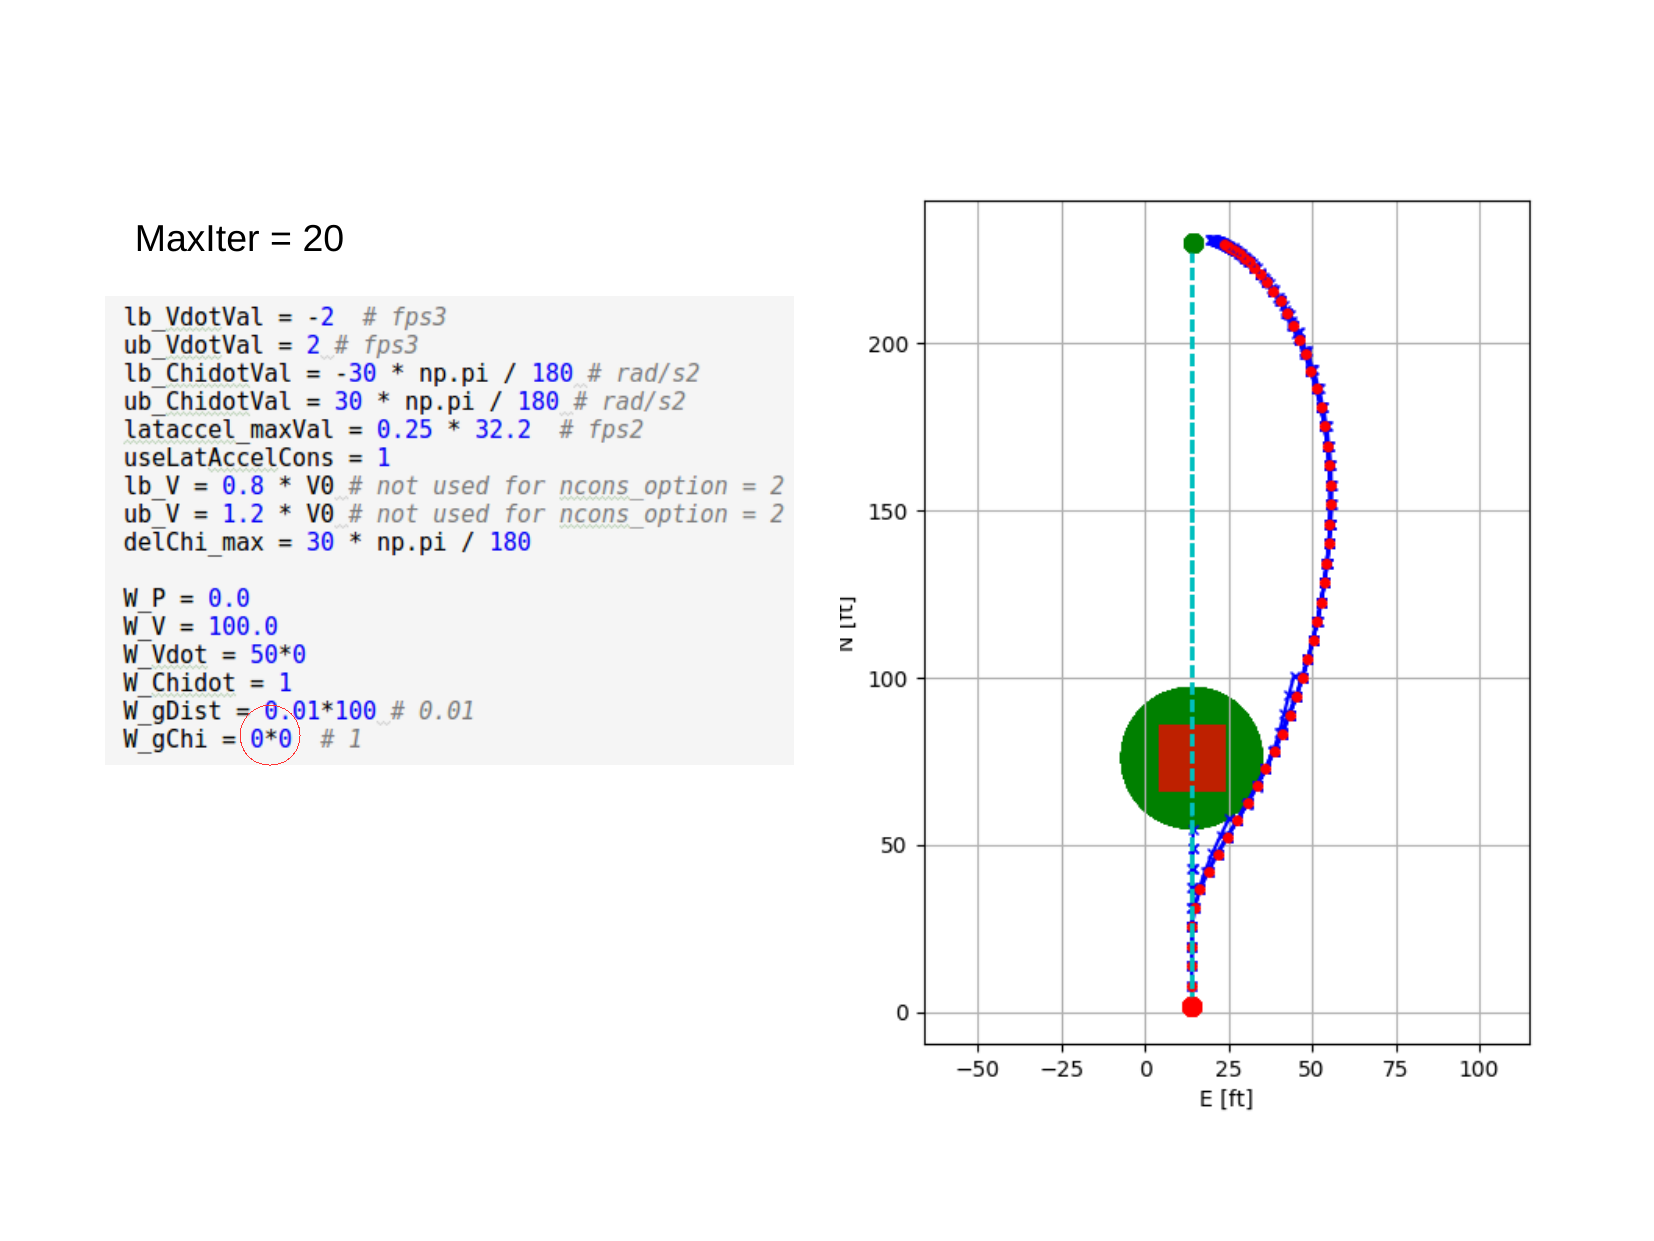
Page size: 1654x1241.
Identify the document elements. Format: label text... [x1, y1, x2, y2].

picture [105, 296, 794, 766]
picture [840, 74, 1603, 1152]
text_box MaxIter = 20 [120, 210, 360, 267]
